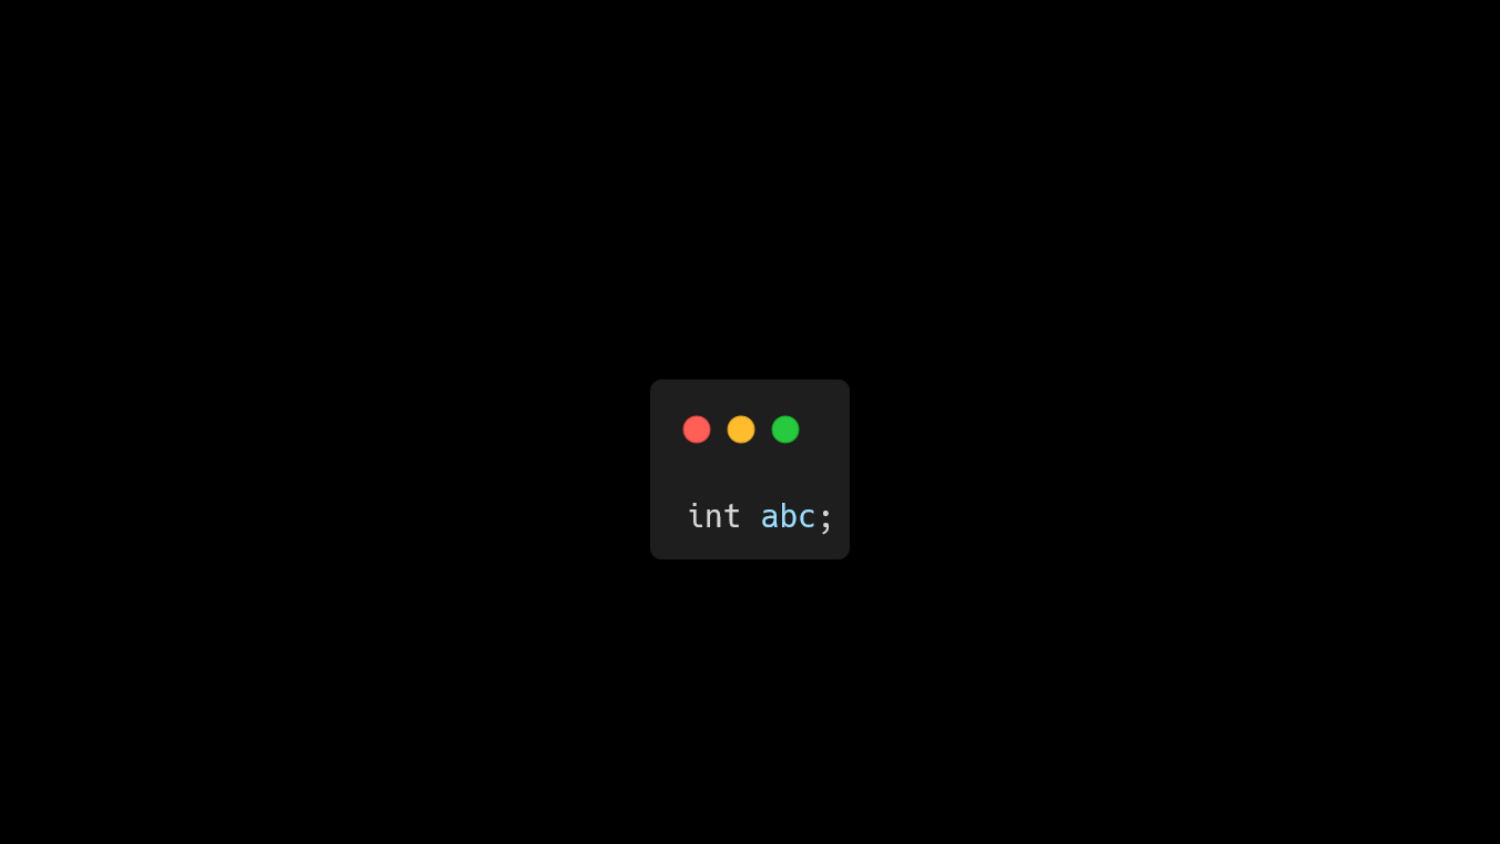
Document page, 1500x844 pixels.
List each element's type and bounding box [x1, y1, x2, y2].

picture [526, 255, 974, 684]
